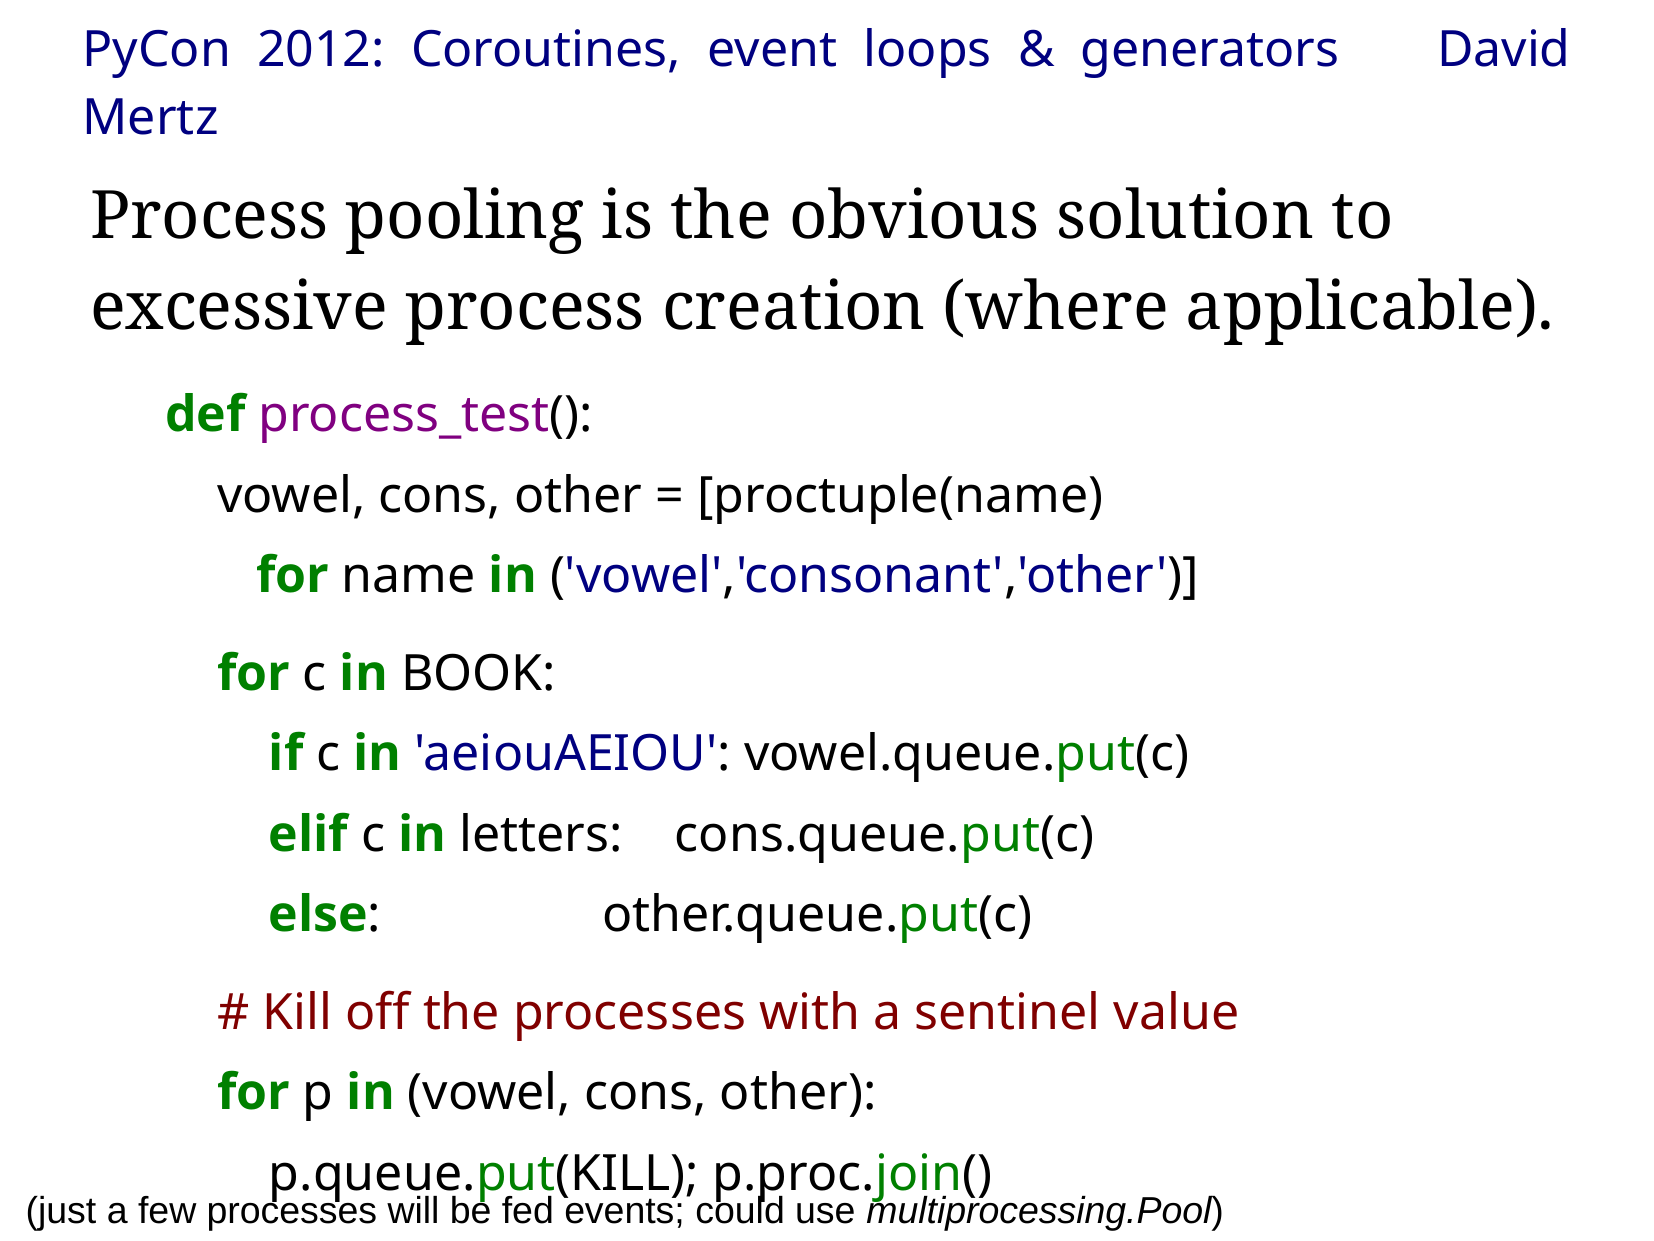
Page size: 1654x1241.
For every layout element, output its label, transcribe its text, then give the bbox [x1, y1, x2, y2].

text_box (just a few processes will be fed events; could use multiprocessing.Pool) [10, 1182, 1242, 1235]
list Process pooling is the obvious solution to excessive process creation (where applicable). def process_test(): vowel, cons, other = [proctuple(name) for name in ('vowel','consonant','other')] for c in BOOK: if c in 'aeiouAEIOU': vowel.queue.put(c) elif c in letters: cons.queue.put(c) else: other.queue.put(c) # Kill off the processes with a sentinel value for p in (vowel, cons, other): p.queue.put(KILL); p.proc.join() return LetterTypes(vowel, cons, other) [90, 167, 1561, 1135]
title PyCon 2012: Coroutines, event loops & generators David Mertz [82, 49, 1571, 113]
